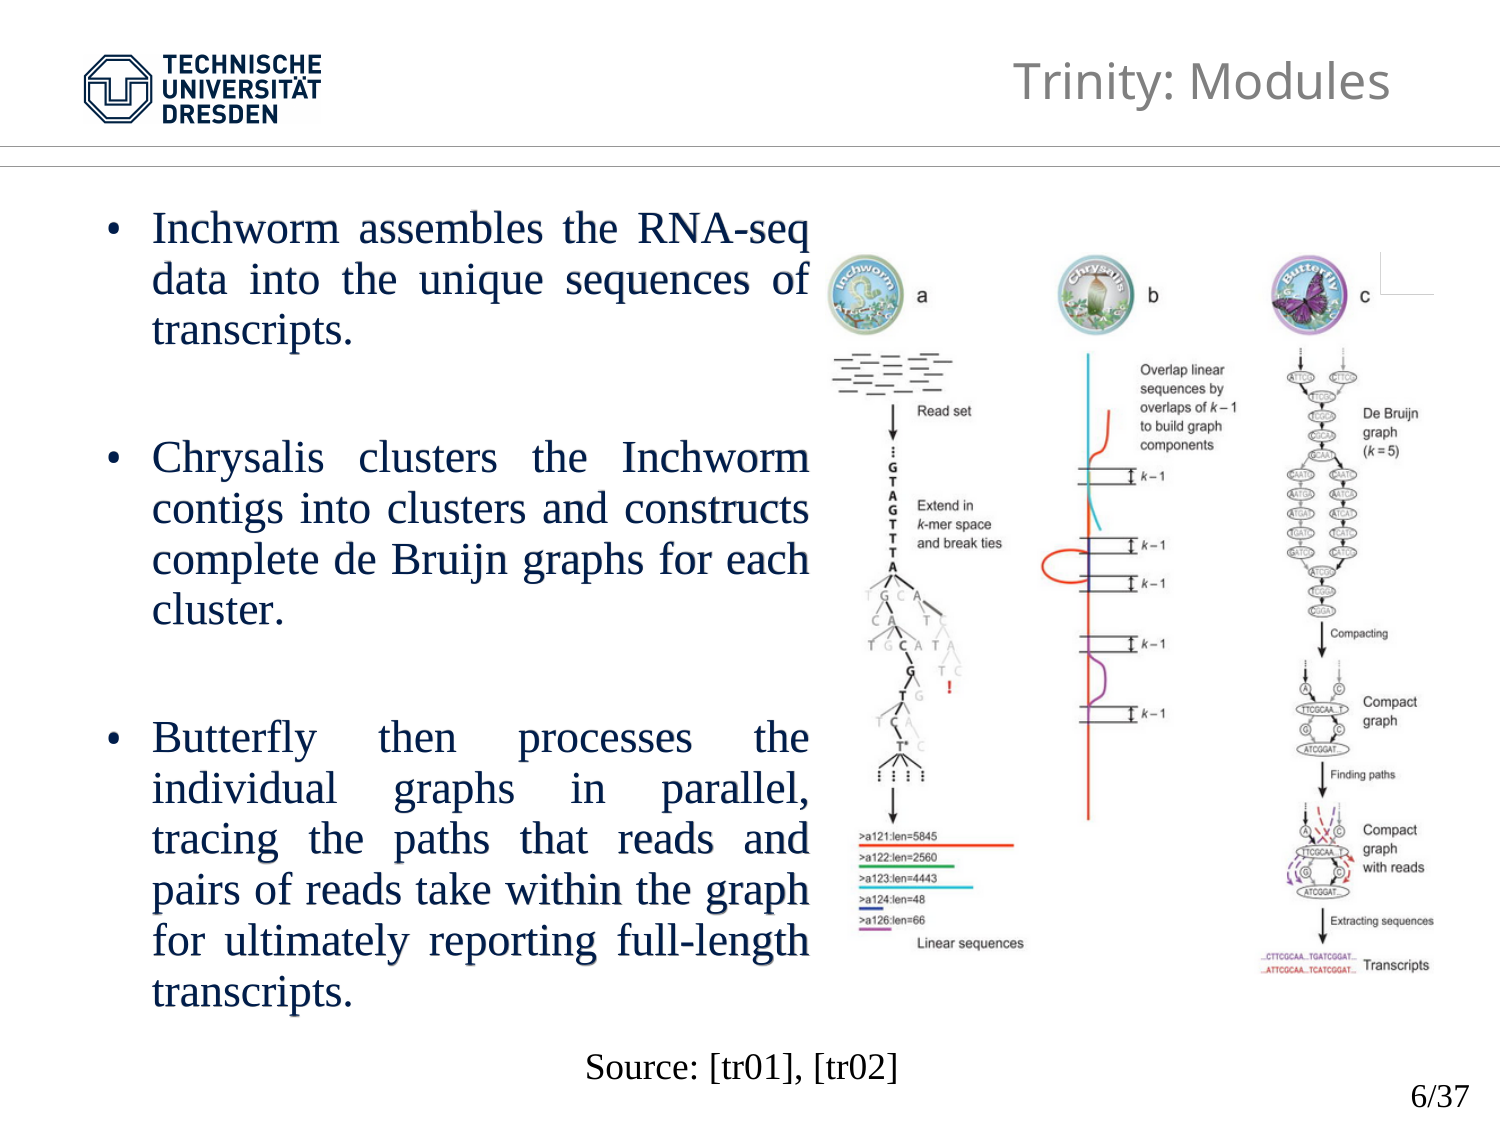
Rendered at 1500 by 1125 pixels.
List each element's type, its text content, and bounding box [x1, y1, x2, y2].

list Inchworm assembles the RNA-seq data into the unique sequences of transcripts. Chrysalis clusters the Inchworm contigs into clusters and constructs complete de Bruijn graphs for each cluster. Butterfly then processes the individual graphs in parallel, tracing the paths that reads and pairs of reads take within the graph for ultimately reporting full-length transcripts. [30, 195, 826, 1036]
text_box Source: [tr01], [tr02] [570, 1038, 946, 1096]
picture [826, 252, 1434, 976]
title Trinity: Modules [620, 12, 1392, 148]
picture [83, 54, 321, 124]
